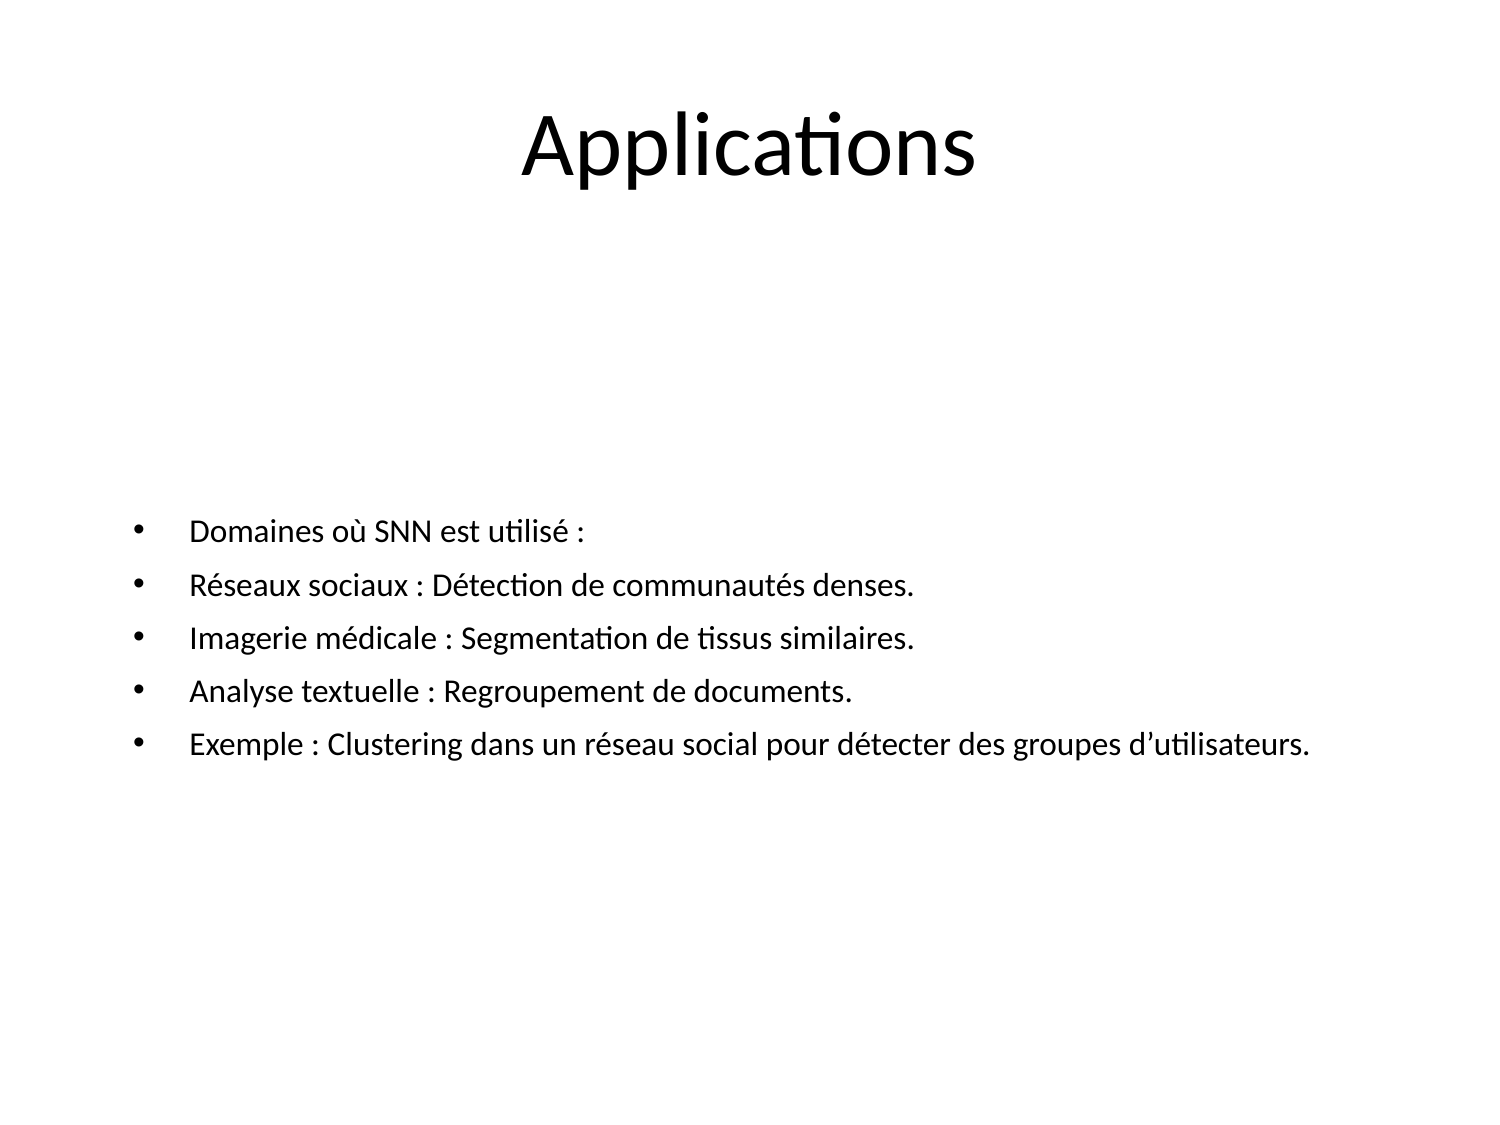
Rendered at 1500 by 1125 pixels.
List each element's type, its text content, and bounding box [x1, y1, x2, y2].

list Domaines où SNN est utilisé : Réseaux sociaux : Détection de communautés denses. Imagerie médicale : Segmentation de tissus similaires. Analyse textuelle : Regroupement de documents. Exemple : Clustering dans un réseau social pour détecter des groupes d’utilisateurs. [118, 501, 1469, 1125]
title Applications [75, 45, 1425, 233]
